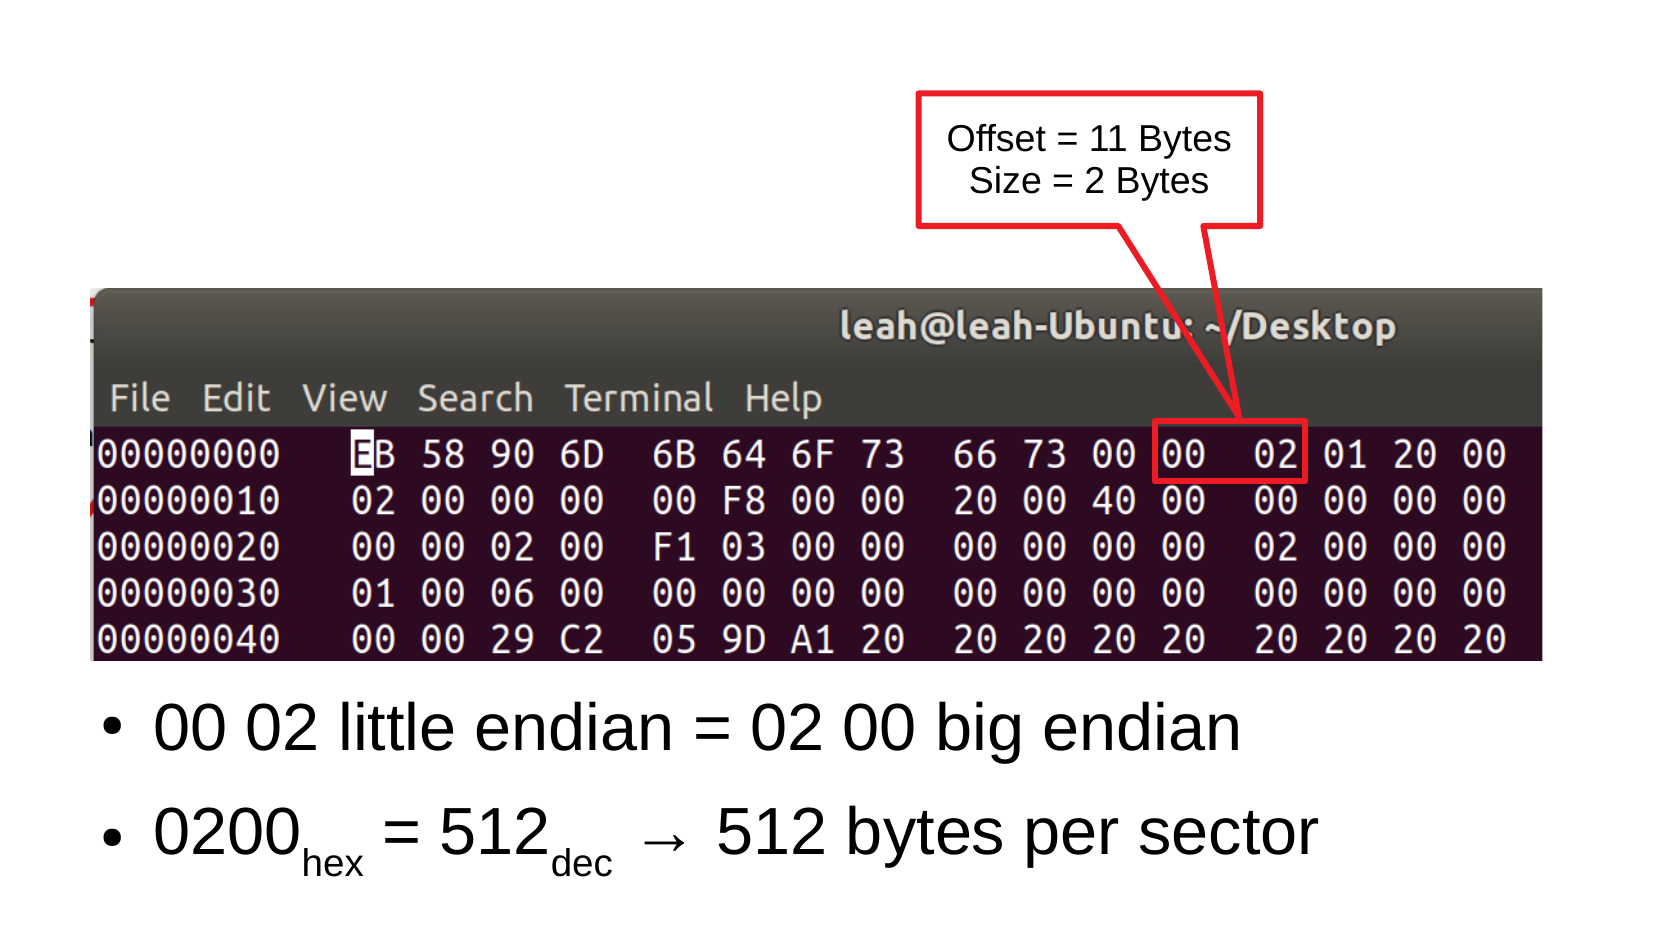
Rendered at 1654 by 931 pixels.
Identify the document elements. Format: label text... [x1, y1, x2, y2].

list 00 02 little endian = 02 00 big endian 0200hex = 512dec → 512 bytes per sector [82, 690, 1571, 916]
text_box Offset = 11 Bytes Size = 2 Bytes [918, 93, 1261, 417]
picture [90, 288, 1543, 661]
